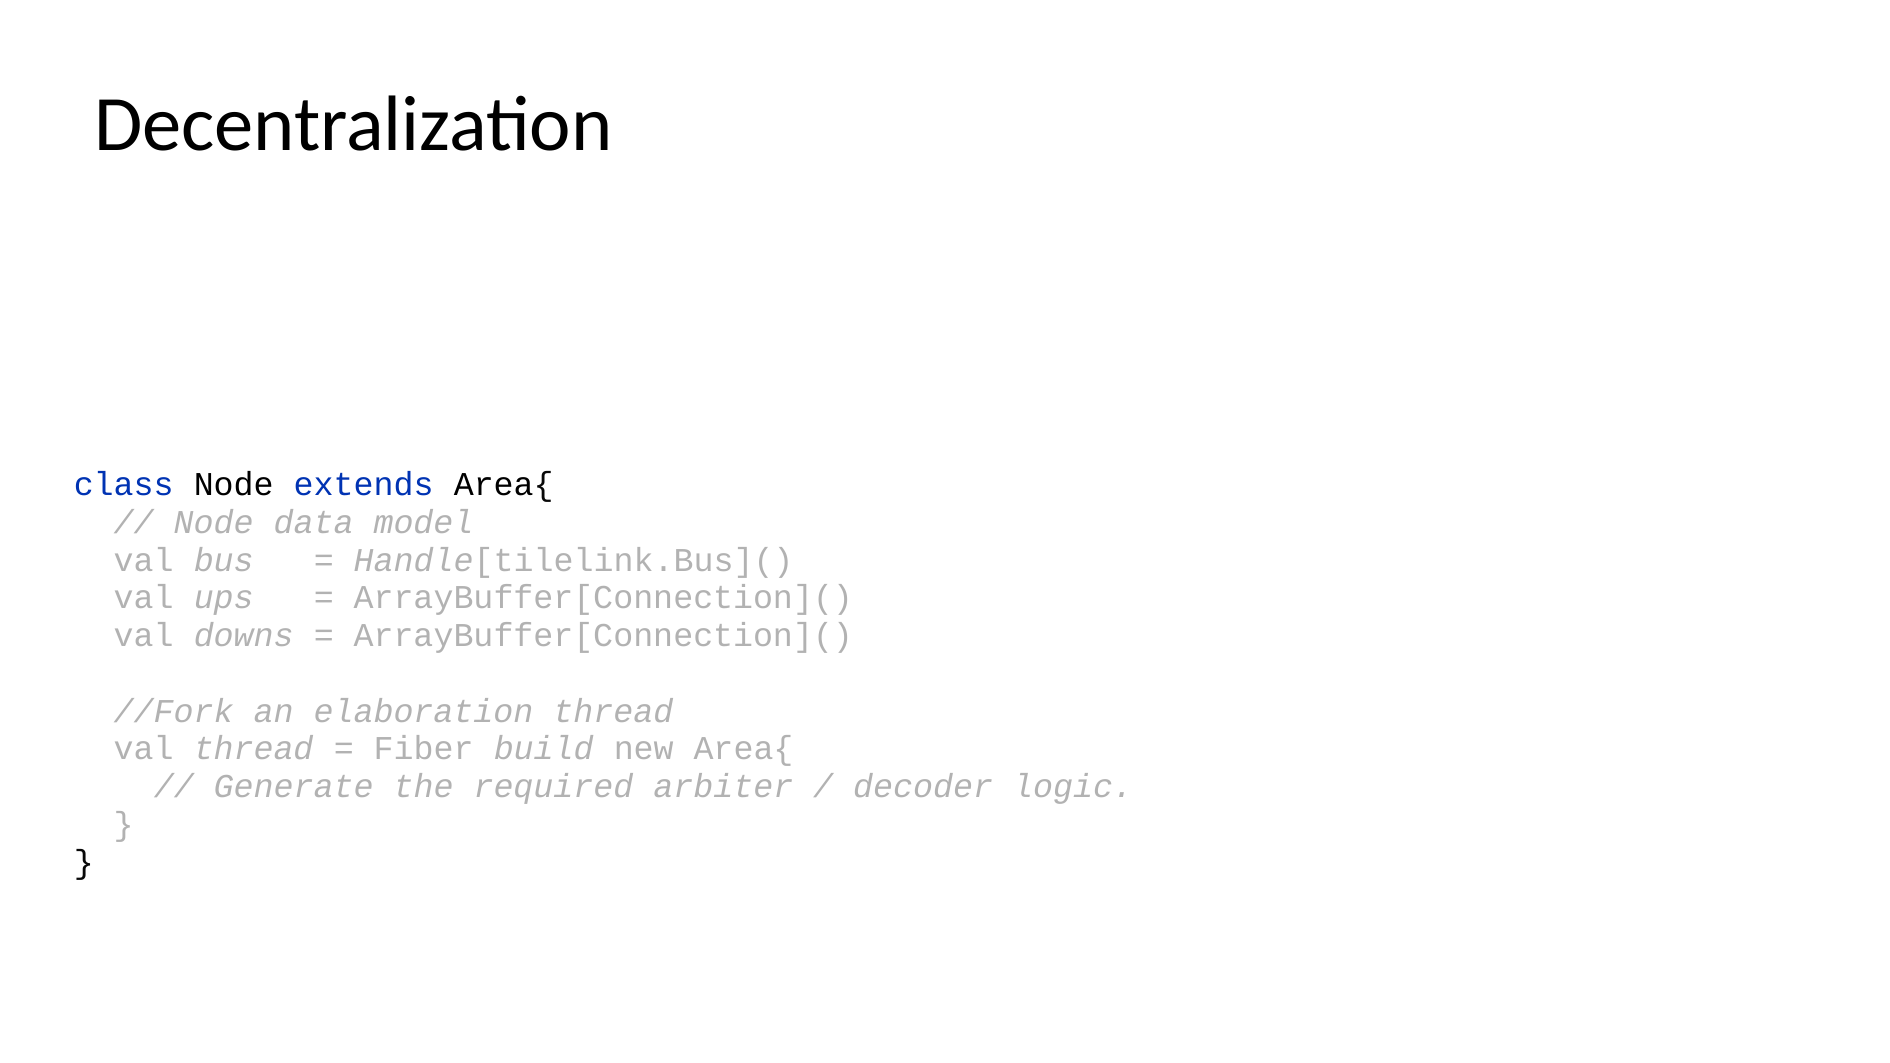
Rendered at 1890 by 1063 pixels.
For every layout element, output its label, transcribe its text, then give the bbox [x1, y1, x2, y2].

title Decentralization [94, 42, 1796, 220]
text_box class Node extends Area{ // Node data model val bus = Handle[tilelink.Bus]() val ups = ArrayBuffer[Connection]() val downs = ArrayBuffer[Connection]() //Fork an elaboration thread val thread = Fiber build new Area{ // Generate the required arbiter / decoder logic. } } [59, 460, 1229, 1042]
